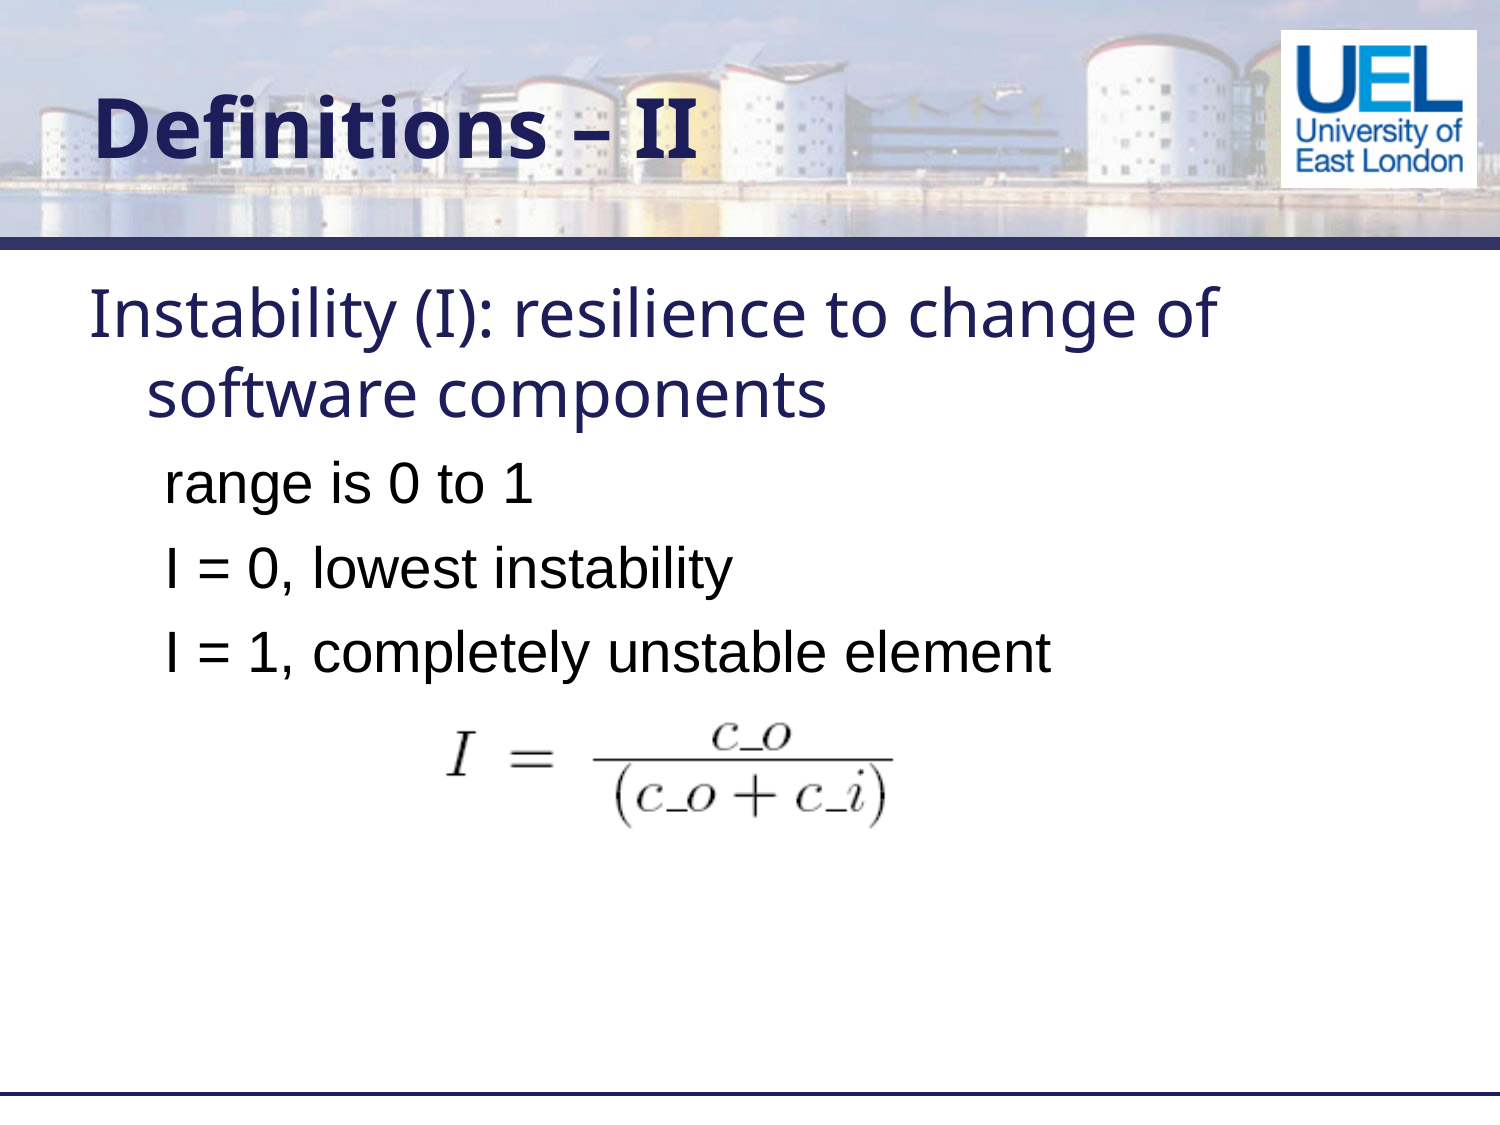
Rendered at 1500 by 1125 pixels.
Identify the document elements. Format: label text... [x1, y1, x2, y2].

title Definitions – II [76, 10, 1247, 241]
picture [428, 715, 904, 831]
list Instability (I): resilience to change of software components range is 0 to 1 I = 0, lowest instability I = 1, completely unstable element [75, 263, 1425, 993]
picture [0, 0, 1500, 237]
